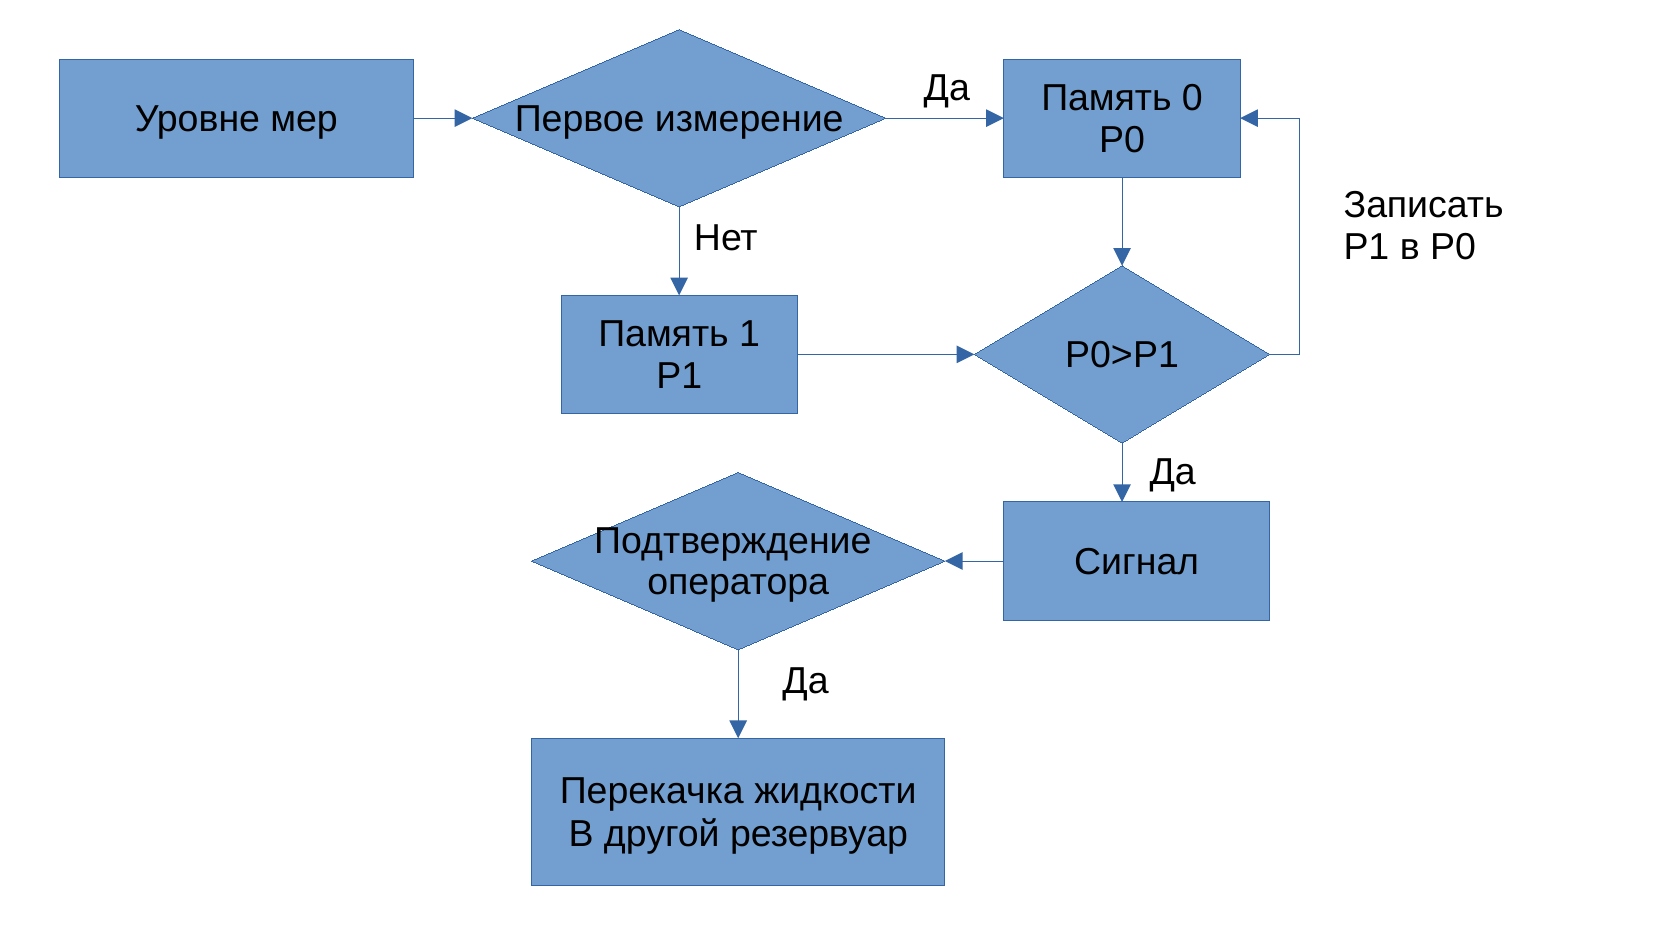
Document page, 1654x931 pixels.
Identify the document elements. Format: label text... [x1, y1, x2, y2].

text_box Перекачка жидкости В другой резервуар [531, 738, 945, 886]
text_box Первое измерение [472, 29, 886, 207]
text_box Да [767, 651, 844, 709]
text_box Уровне мер [59, 59, 414, 178]
text_box Сигнал [1003, 501, 1270, 621]
text_box Нет [679, 208, 773, 266]
text_box Да [909, 59, 985, 116]
text_box Да [1134, 442, 1211, 500]
text_box P0>P1 [974, 266, 1270, 443]
text_box Подтверждение оператора [531, 472, 944, 650]
text_box Память 1 P1 [561, 295, 798, 414]
text_box Записать P1 в P0 [1328, 175, 1519, 275]
text_box Память 0 P0 [1003, 59, 1241, 178]
